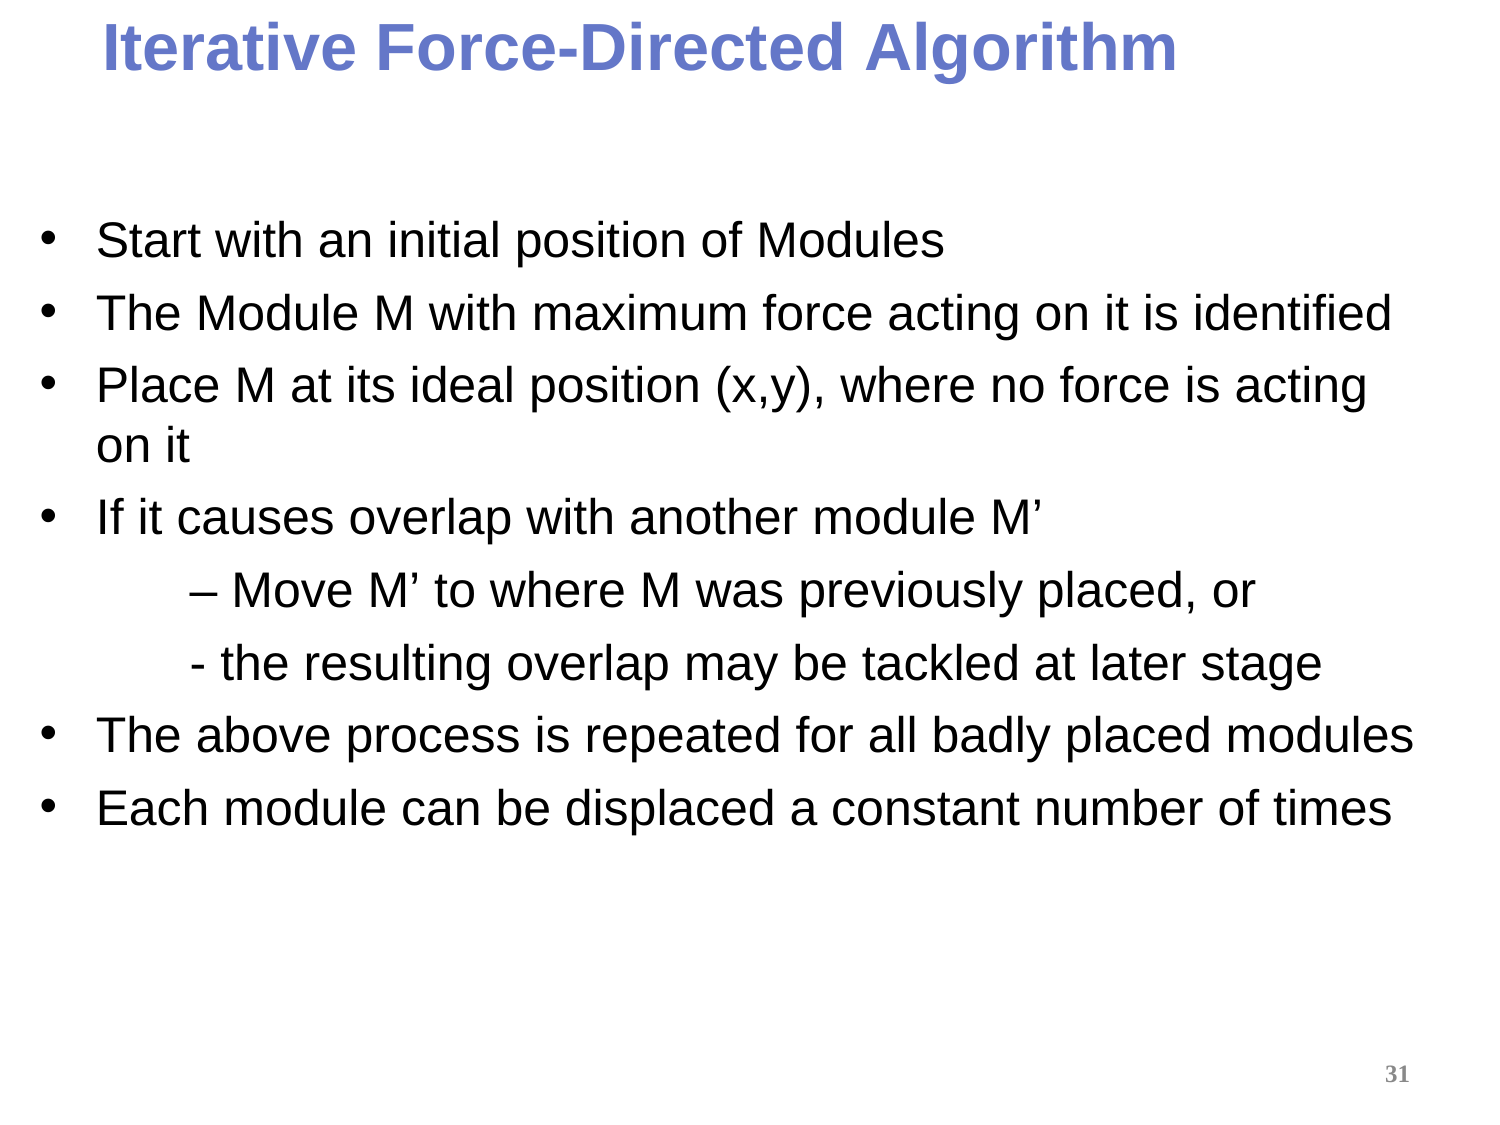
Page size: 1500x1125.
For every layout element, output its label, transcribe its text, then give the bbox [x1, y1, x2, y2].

text_box Iterative Force-Directed Algorithm [87, 0, 1426, 88]
text_box Start with an initial position of Modules The Module M with maximum force acting on it is identified Place M at its ideal position (x,y), where no force is acting on it If it causes overlap with another module M’ – Move M’ to where M was previously placed, or - the resulting overlap may be tackled at later stage The above process is repeated for all badly placed modules Each module can be displaced a constant number of times [24, 200, 1438, 1013]
text_box <number> [1074, 1042, 1426, 1103]
